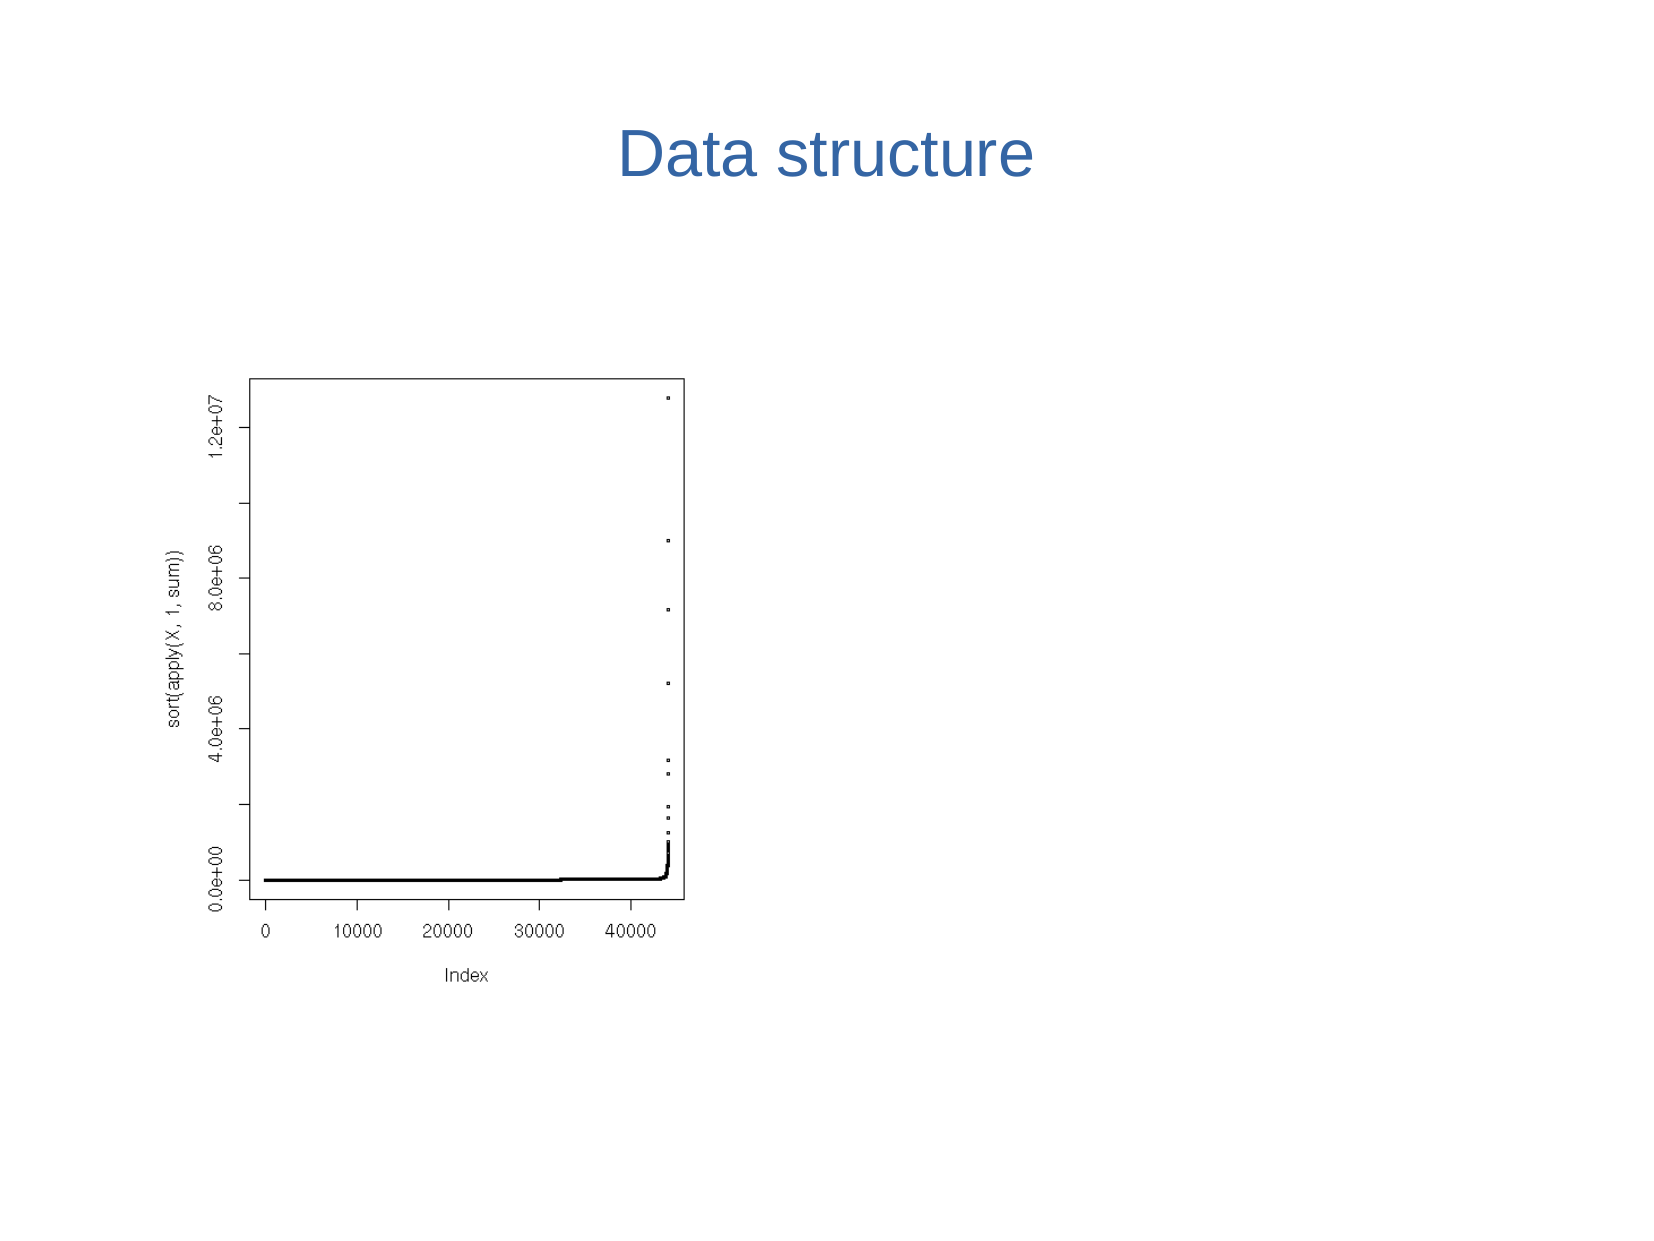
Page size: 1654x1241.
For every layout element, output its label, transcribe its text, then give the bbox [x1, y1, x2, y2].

picture [161, 290, 730, 1010]
title Data structure [82, 49, 1571, 257]
